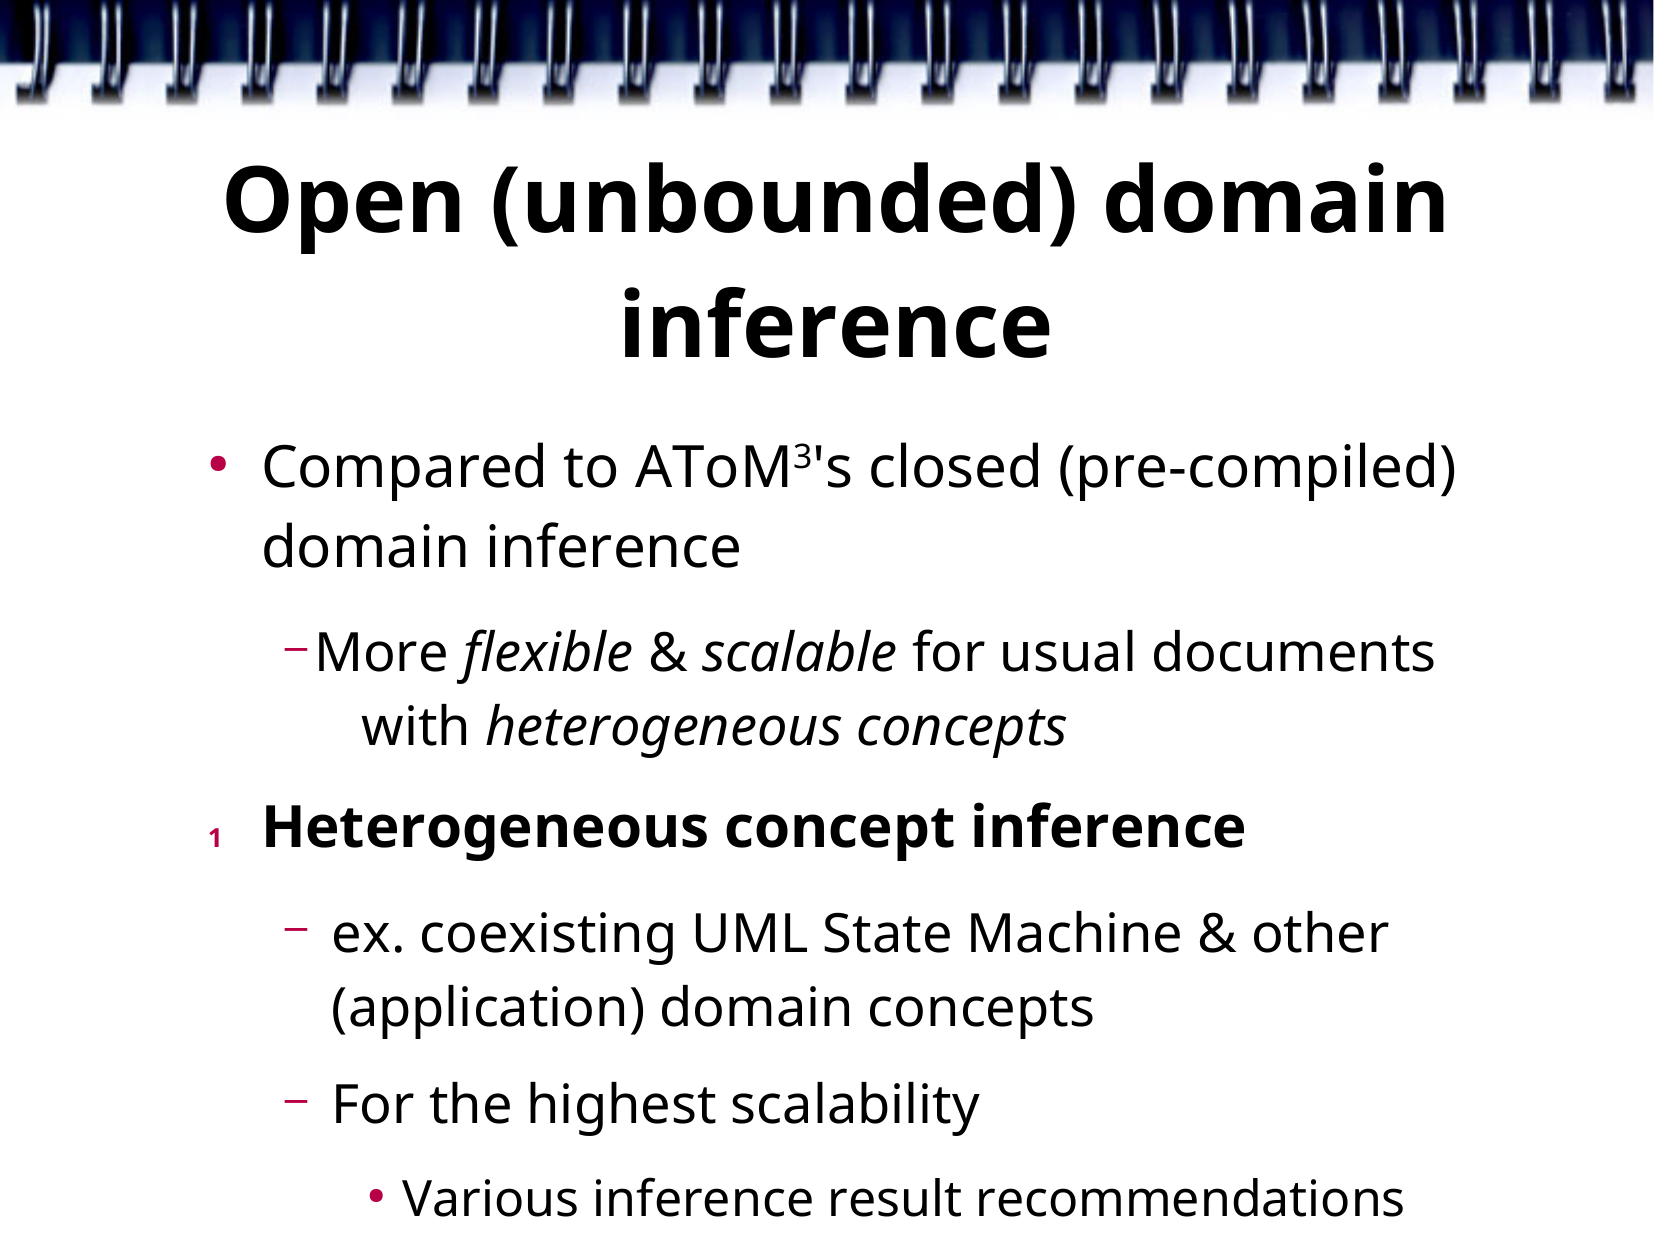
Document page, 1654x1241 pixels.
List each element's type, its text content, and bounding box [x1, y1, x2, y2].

title Open (unbounded) domain inference [139, 150, 1535, 369]
picture [0, 0, 1654, 121]
list Compared to AToM3's closed (pre-compiled) domain inference More flexible & scalable for usual documents with heterogeneous concepts Heterogeneous concept inference ex. coexisting UML State Machine & other (application) domain concepts For the highest scalability Various inference result recommendations depending on the scope of MPM [190, 425, 1472, 1202]
